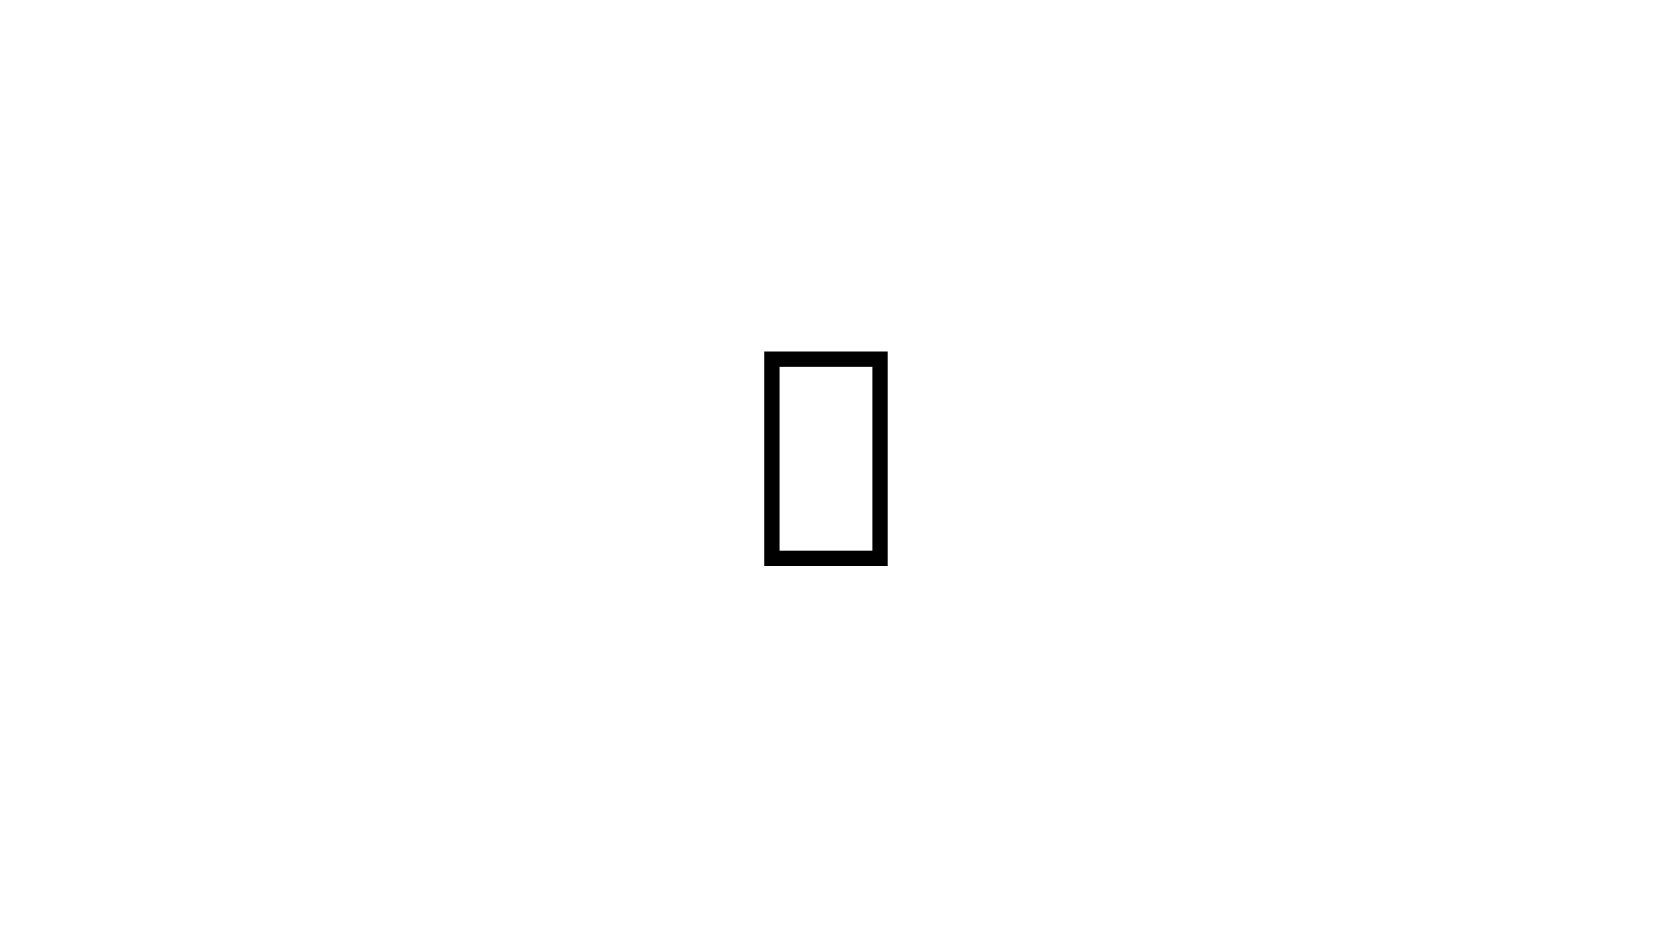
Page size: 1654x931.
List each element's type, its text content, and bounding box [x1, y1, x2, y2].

title 💡 [82, 37, 1572, 863]
